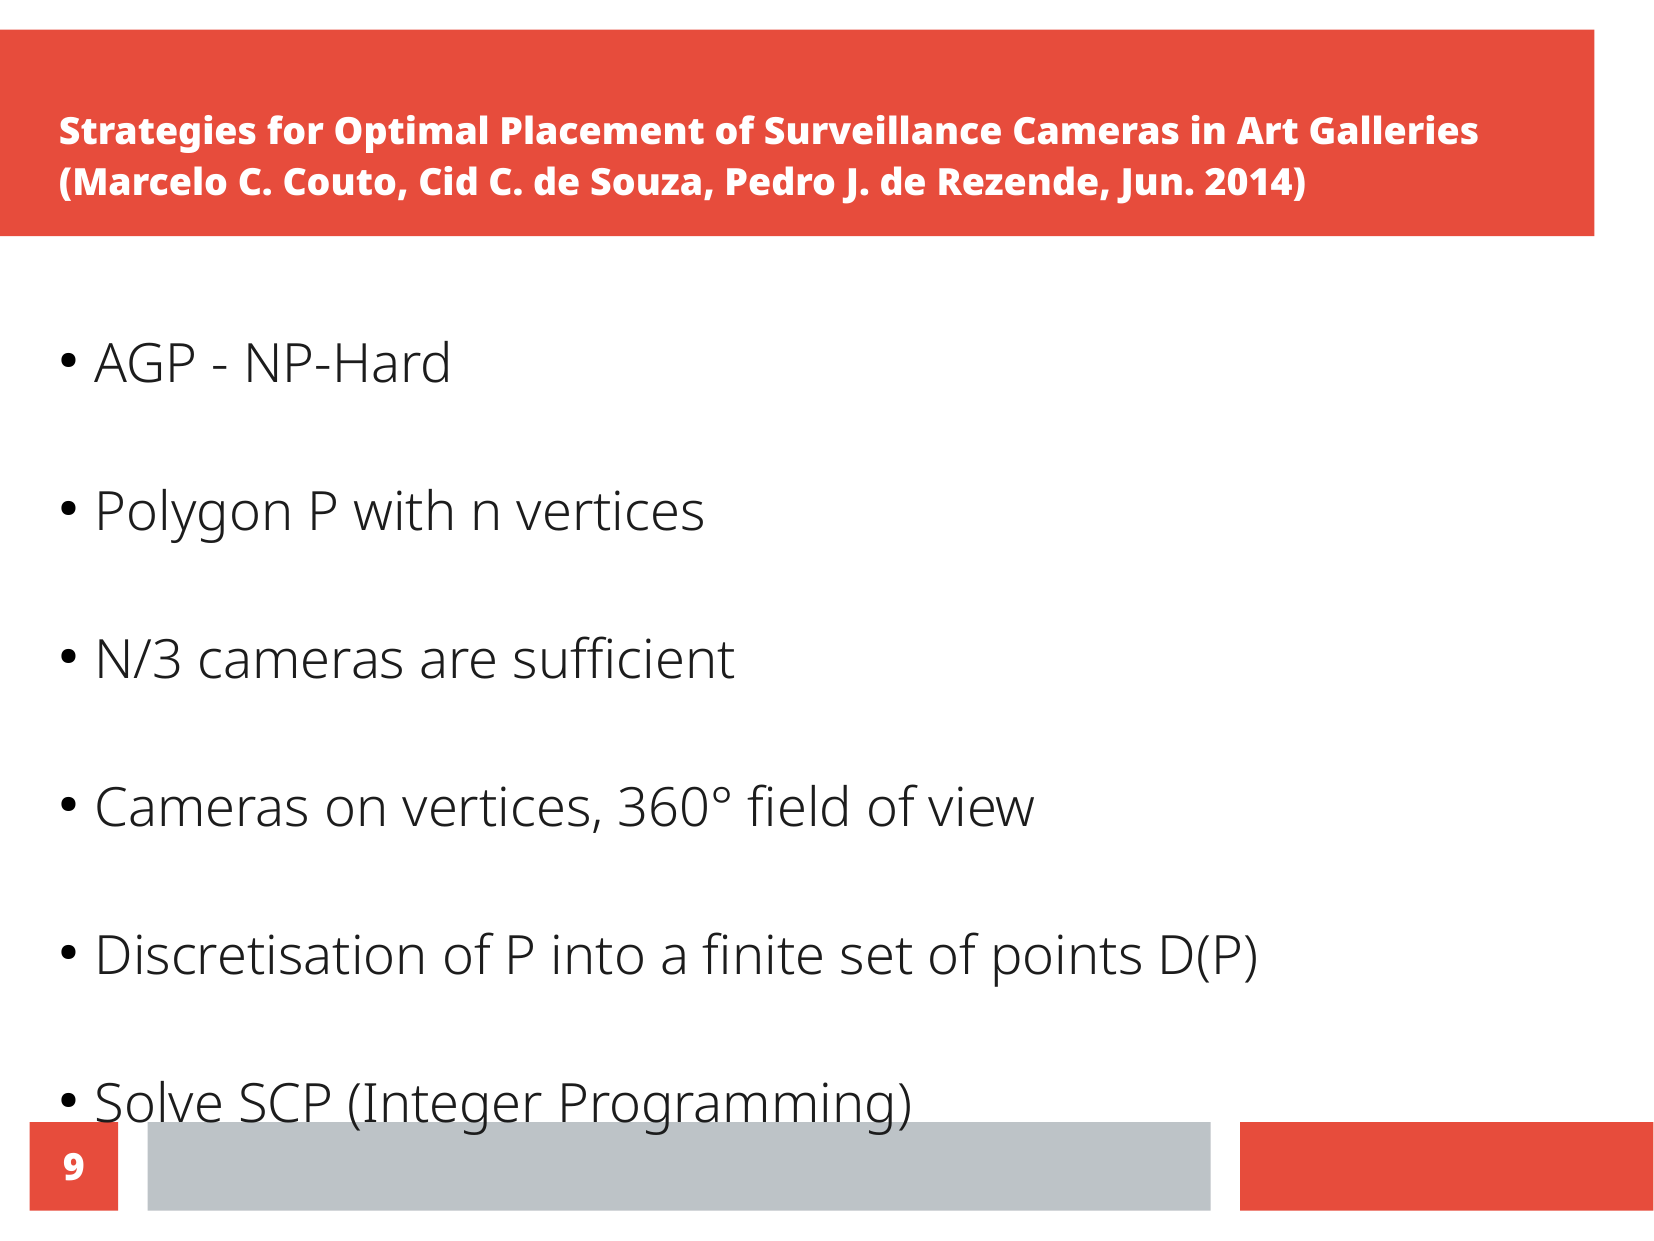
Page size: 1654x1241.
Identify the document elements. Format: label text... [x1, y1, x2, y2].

subtitle AGP - NP-Hard Polygon P with n vertices N/3 cameras are sufficient Cameras on vertices, 360° field of view Discretisation of P into a finite set of points D(P) Solve SCP (Integer Programming) [59, 324, 1565, 1093]
title Strategies for Optimal Placement of Surveillance Cameras in Art Galleries (Marcelo C. Couto, Cid C. de Souza, Pedro J. de Rezende, Jun. 2014) [59, 59, 1595, 207]
